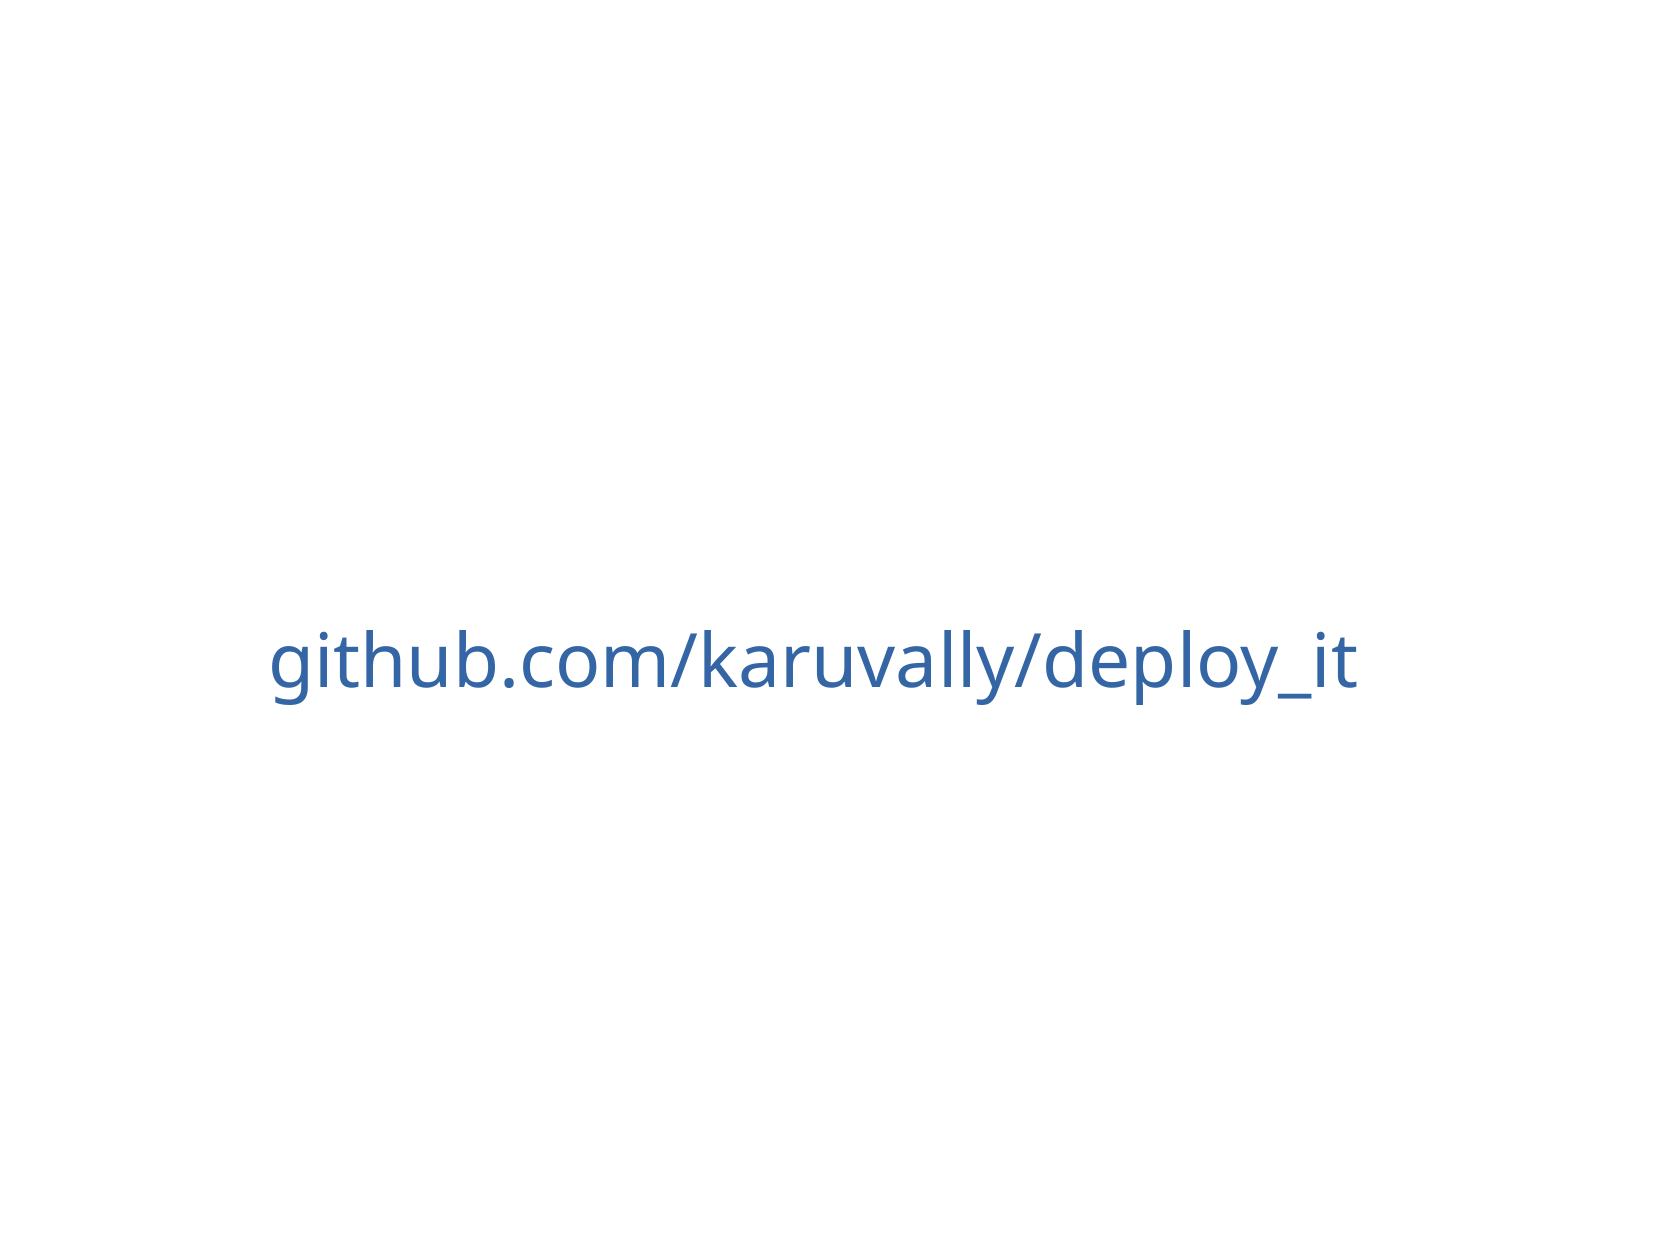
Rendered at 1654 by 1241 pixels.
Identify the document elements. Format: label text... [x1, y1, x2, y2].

text_box github.com/karuvally/deploy_it [253, 599, 1391, 703]
